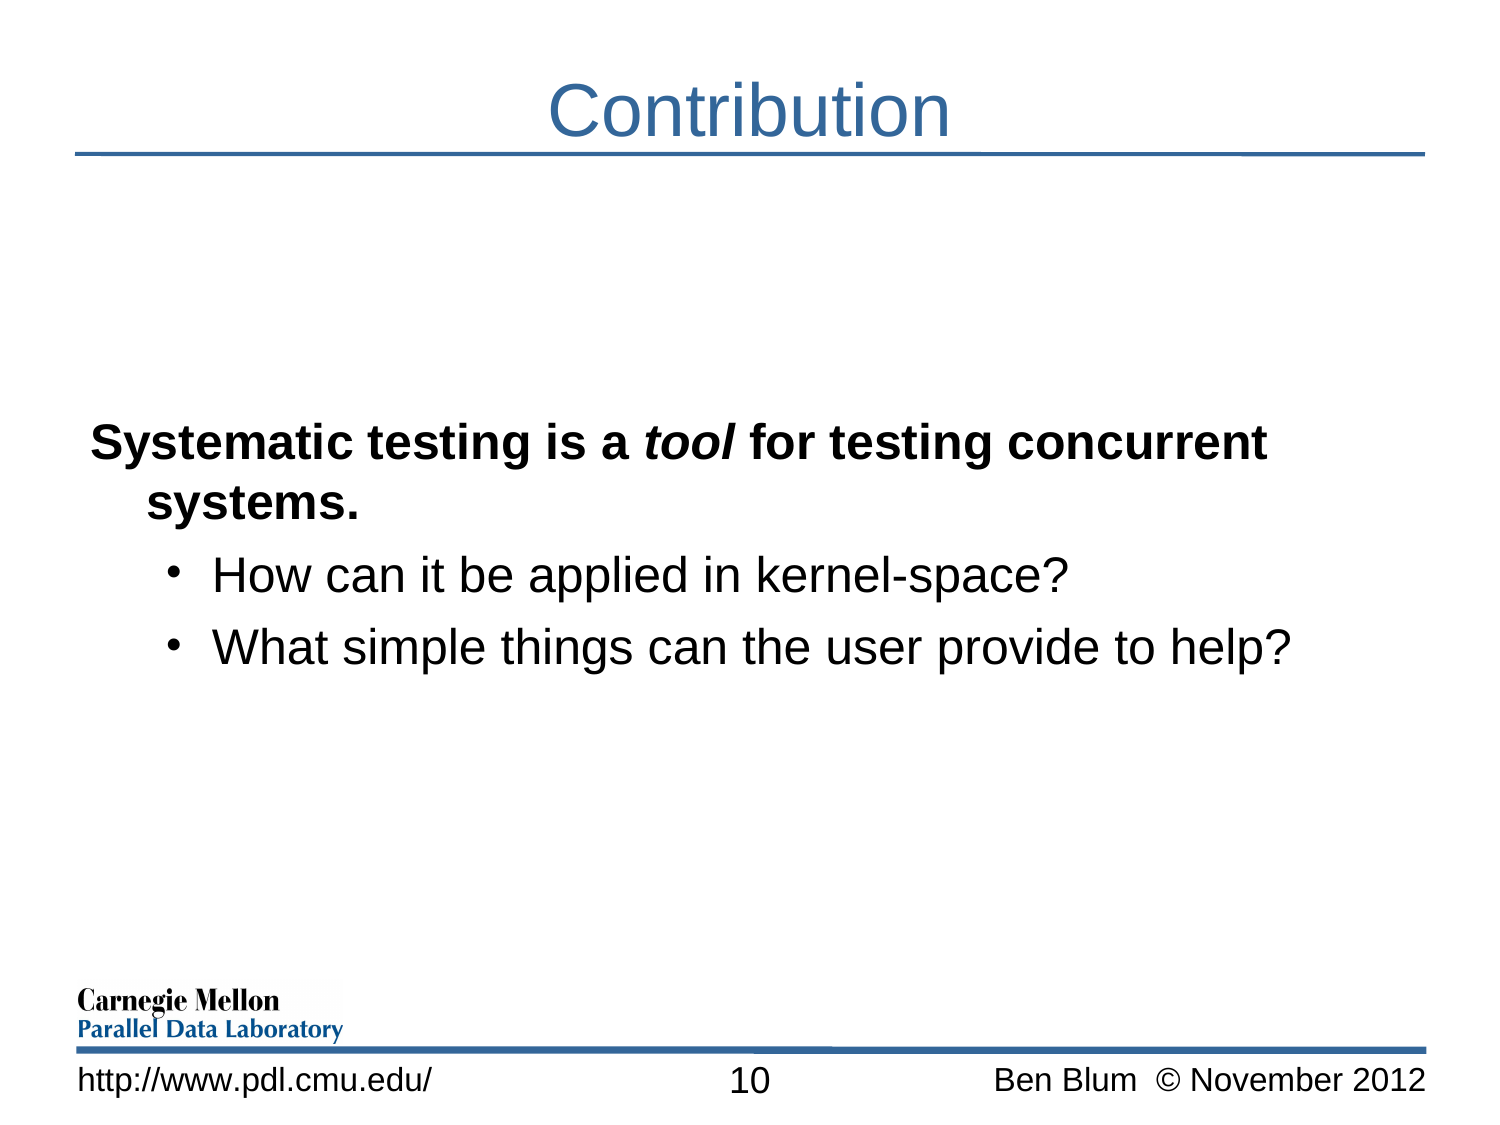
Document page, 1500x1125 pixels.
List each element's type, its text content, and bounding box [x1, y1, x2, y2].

picture [77, 979, 343, 1044]
title Contribution [112, 50, 1388, 163]
list Systematic testing is a tool for testing concurrent systems. How can it be applied in kernel-space? What simple things can the user provide to help? [75, 187, 1426, 856]
